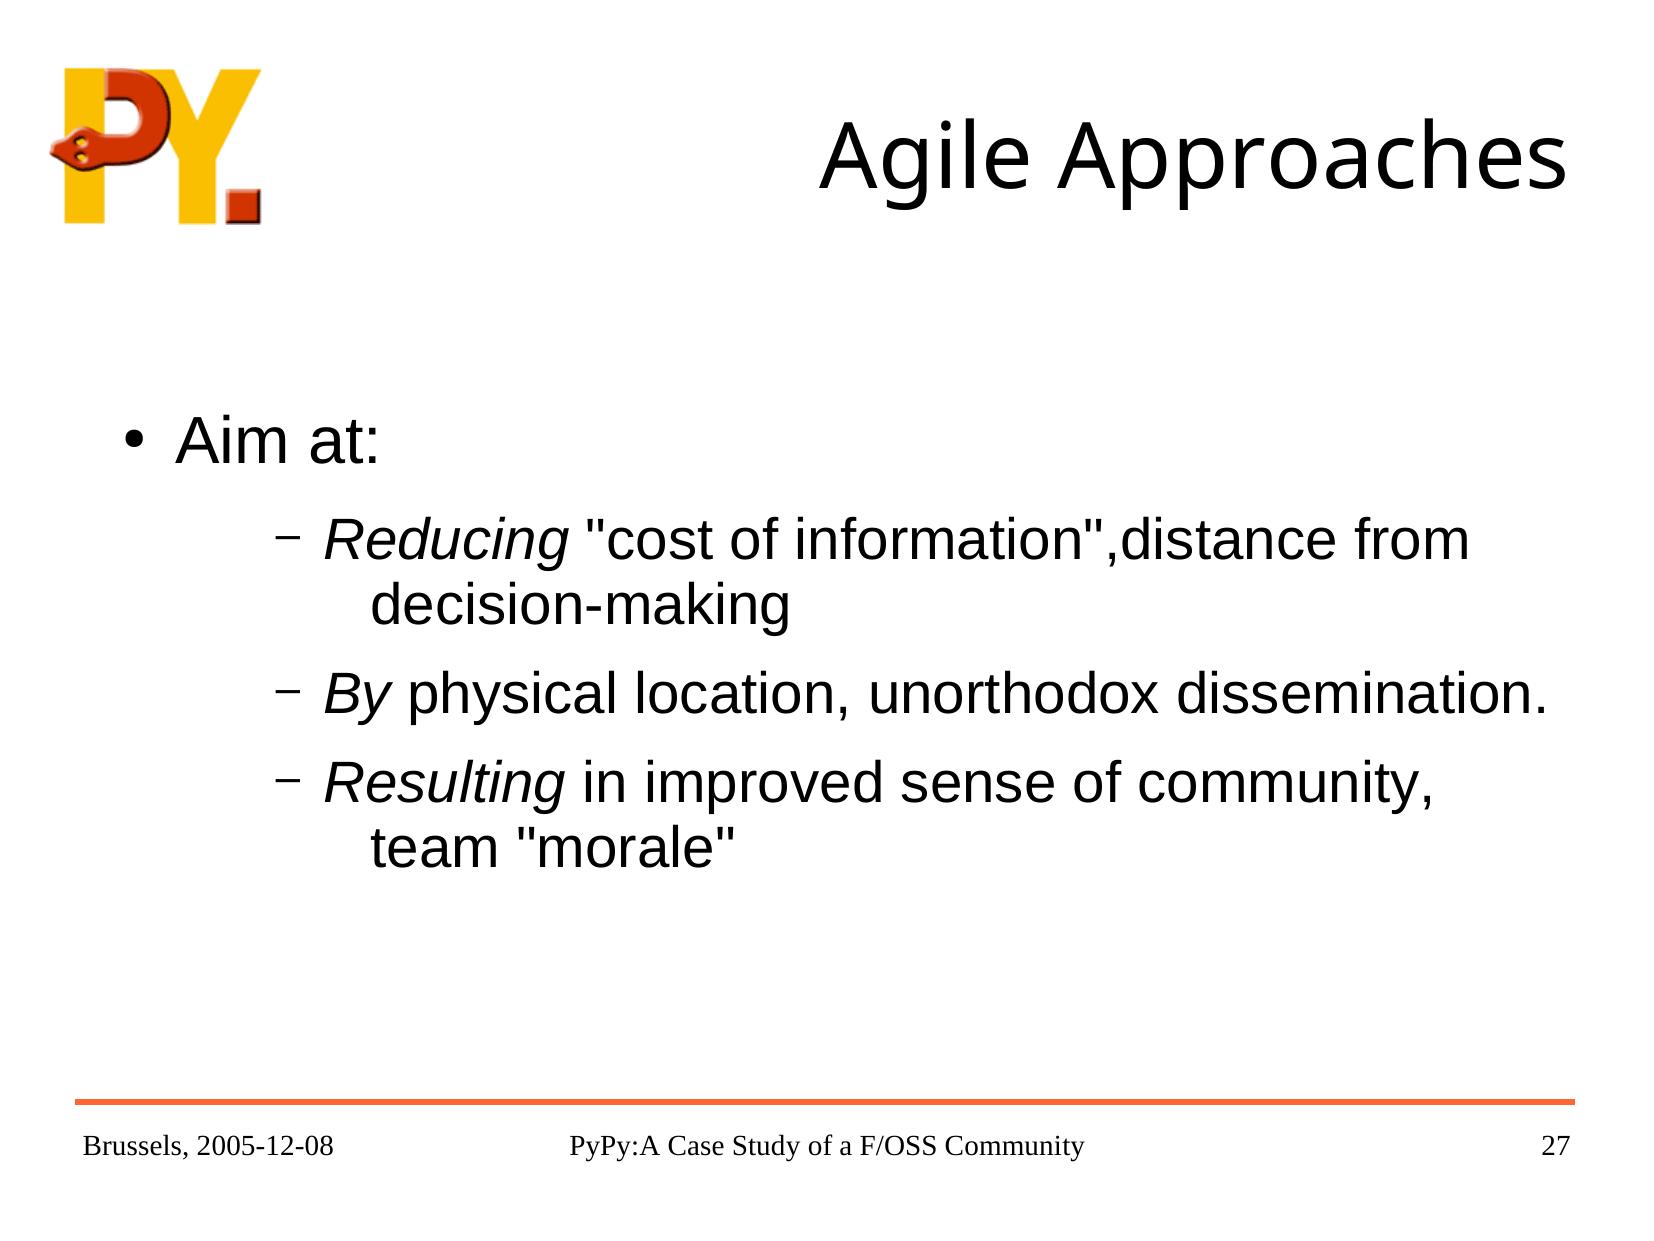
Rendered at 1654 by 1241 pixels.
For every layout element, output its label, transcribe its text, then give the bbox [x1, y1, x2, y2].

title Agile Approaches [337, 49, 1571, 257]
picture [49, 67, 263, 225]
list Aim at: Reducing "cost of information",distance from decision-making By physical location, unorthodox dissemination. Resulting in improved sense of community, team "morale" [86, 402, 1576, 976]
